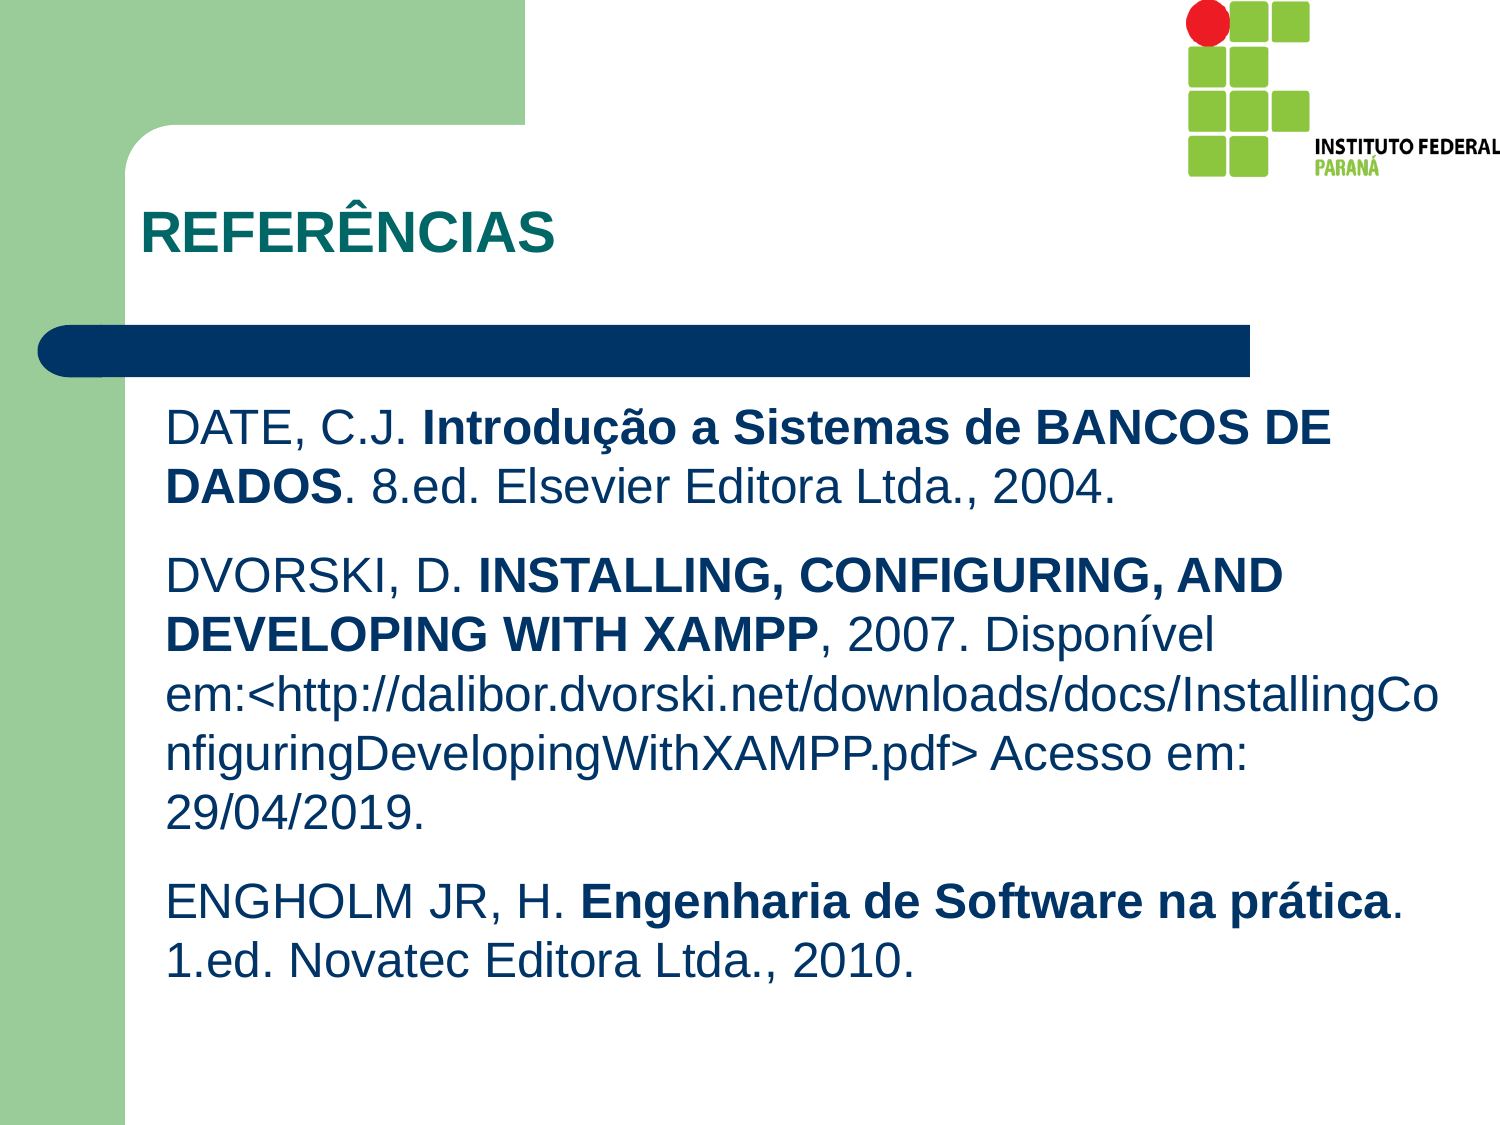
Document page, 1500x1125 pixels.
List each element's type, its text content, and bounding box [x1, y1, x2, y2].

title REFERÊNCIAS [125, 125, 1500, 273]
list DATE, C.J. Introdução a Sistemas de BANCOS DE DADOS. 8.ed. Elsevier Editora Ltda., 2004. DVORSKI, D. INSTALLING, CONFIGURING, AND DEVELOPING WITH XAMPP, 2007. Disponível em:<http://dalibor.dvorski.net/downloads/docs/InstallingConfiguringDevelopingWithXAMPP.pdf> Acesso em: 29/04/2019. ENGHOLM JR, H. Engenharia de Software na prática. 1.ed. Novatec Editora Ltda., 2010. [150, 387, 1463, 1001]
picture [1186, 0, 1500, 125]
